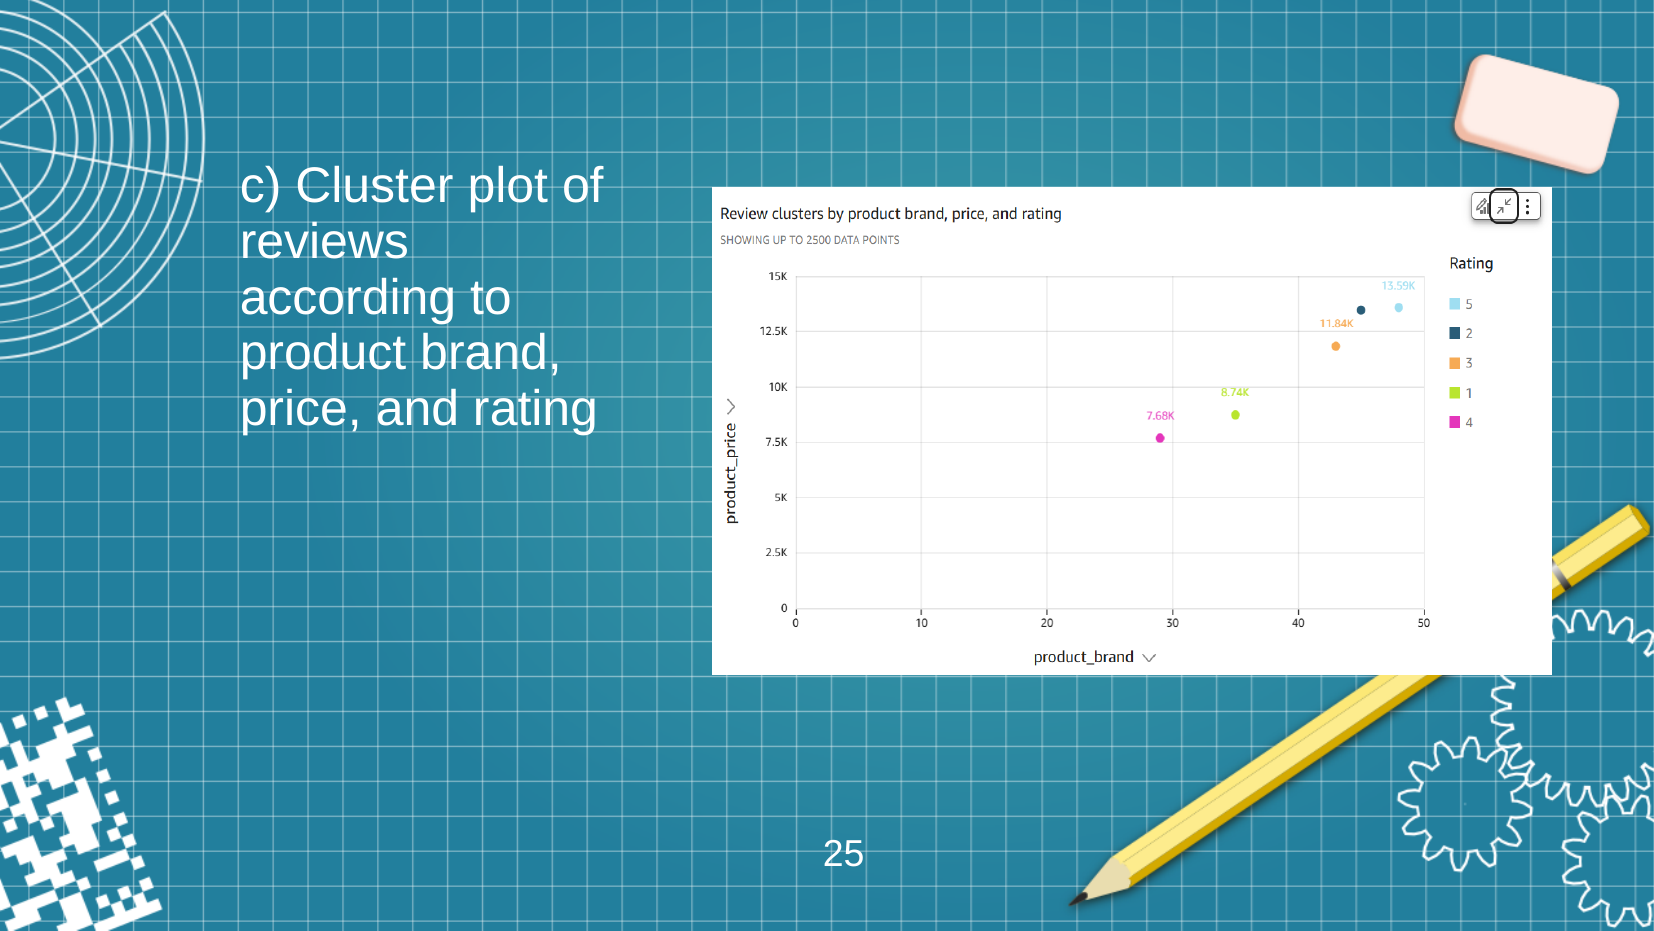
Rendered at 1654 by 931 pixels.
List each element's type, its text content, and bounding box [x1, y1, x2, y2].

text_box <number> [712, 825, 976, 881]
picture [0, 0, 1654, 931]
text_box c) Cluster plot of reviews according to product brand, price, and rating [225, 150, 638, 713]
